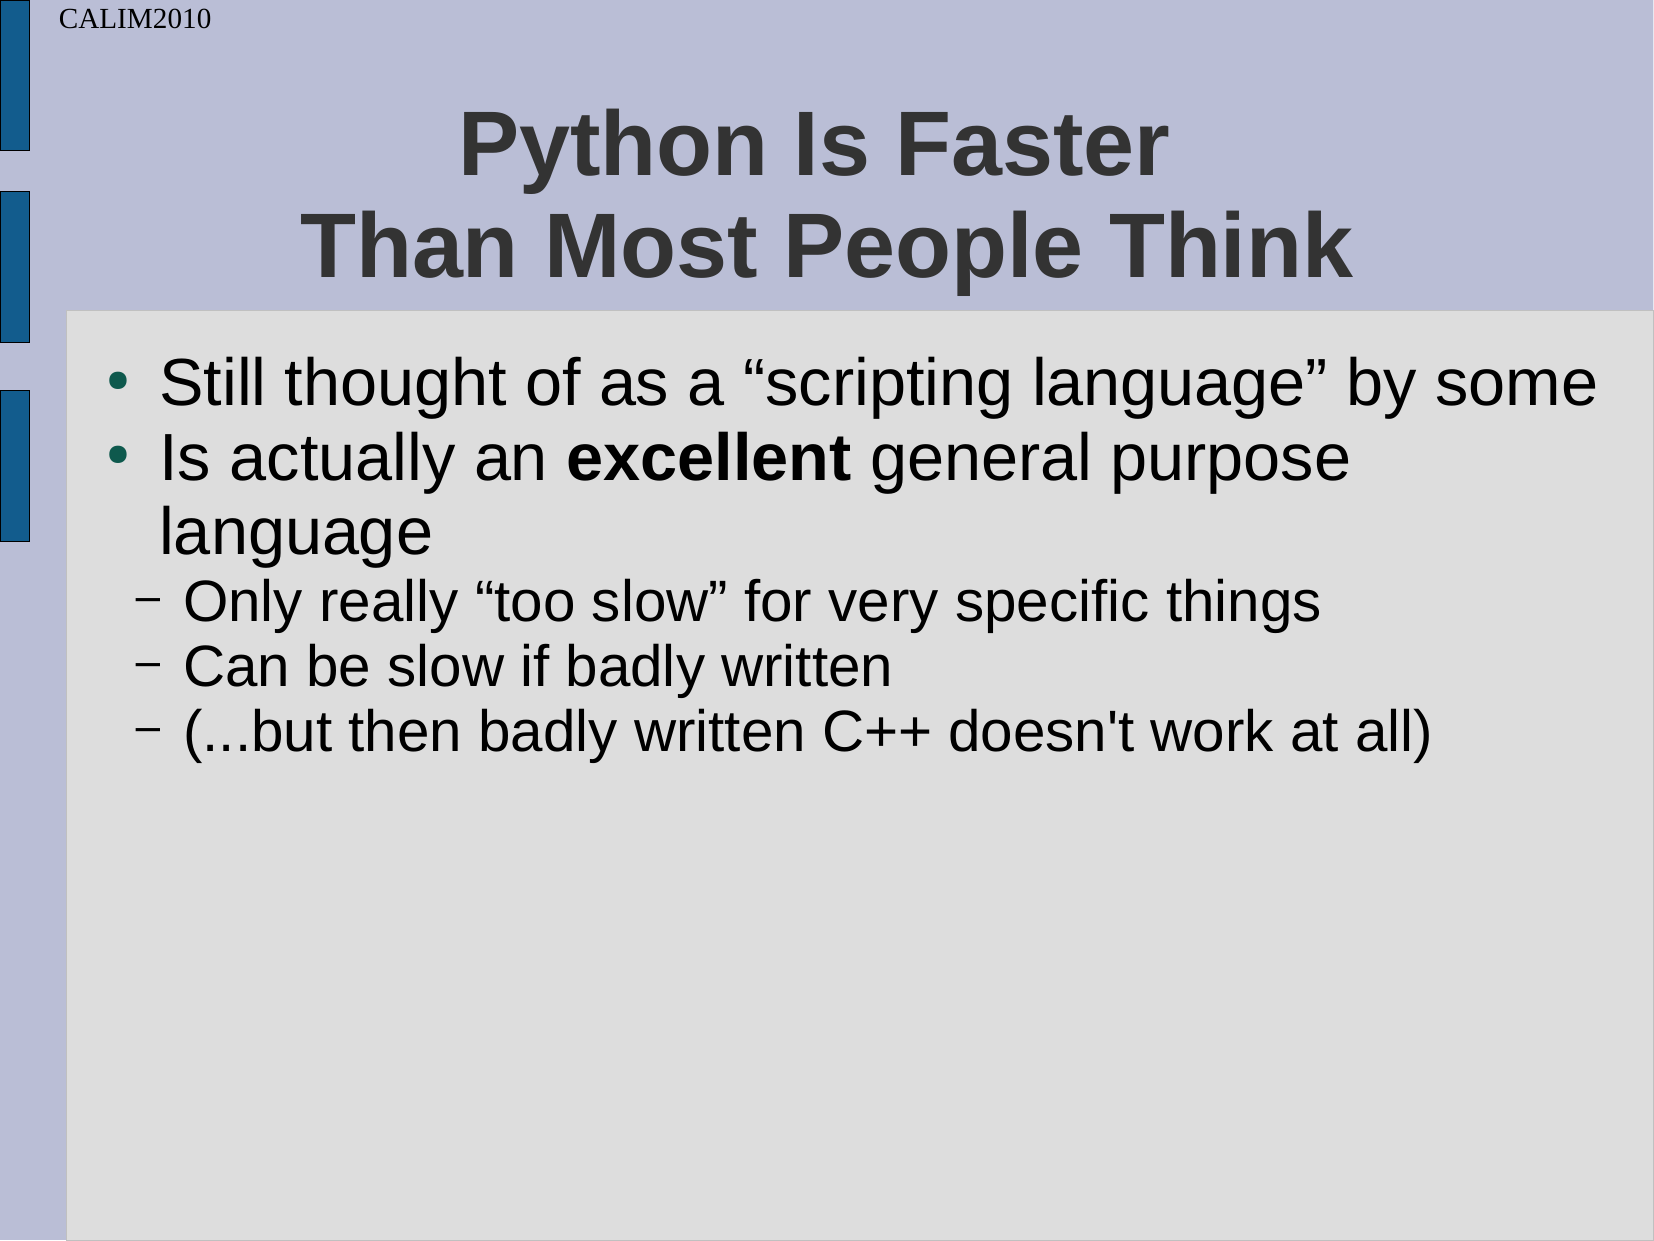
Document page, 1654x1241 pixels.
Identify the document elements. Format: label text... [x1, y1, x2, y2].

list Still thought of as a “scripting language” by some Is actually an excellent general purpose language Only really “too slow” for very specific things Can be slow if badly written (...but then badly written C++ doesn't work at all) [88, 344, 1625, 1149]
title Python Is Faster Than Most People Think [121, 92, 1534, 298]
